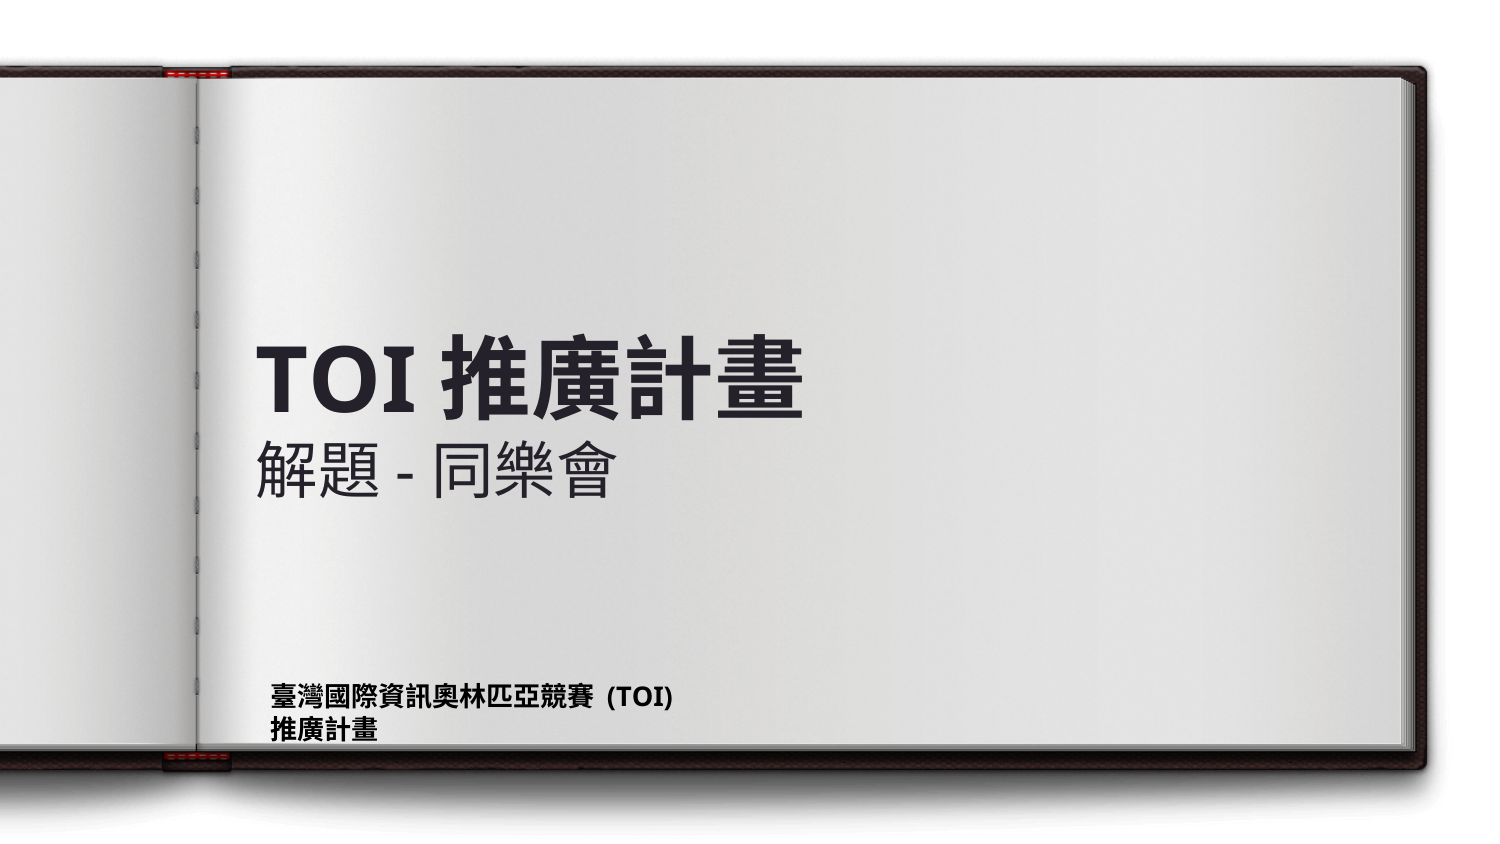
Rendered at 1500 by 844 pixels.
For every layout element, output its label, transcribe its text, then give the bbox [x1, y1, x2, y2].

text_box TOI推廣計畫 解題-同樂會 [240, 262, 894, 565]
